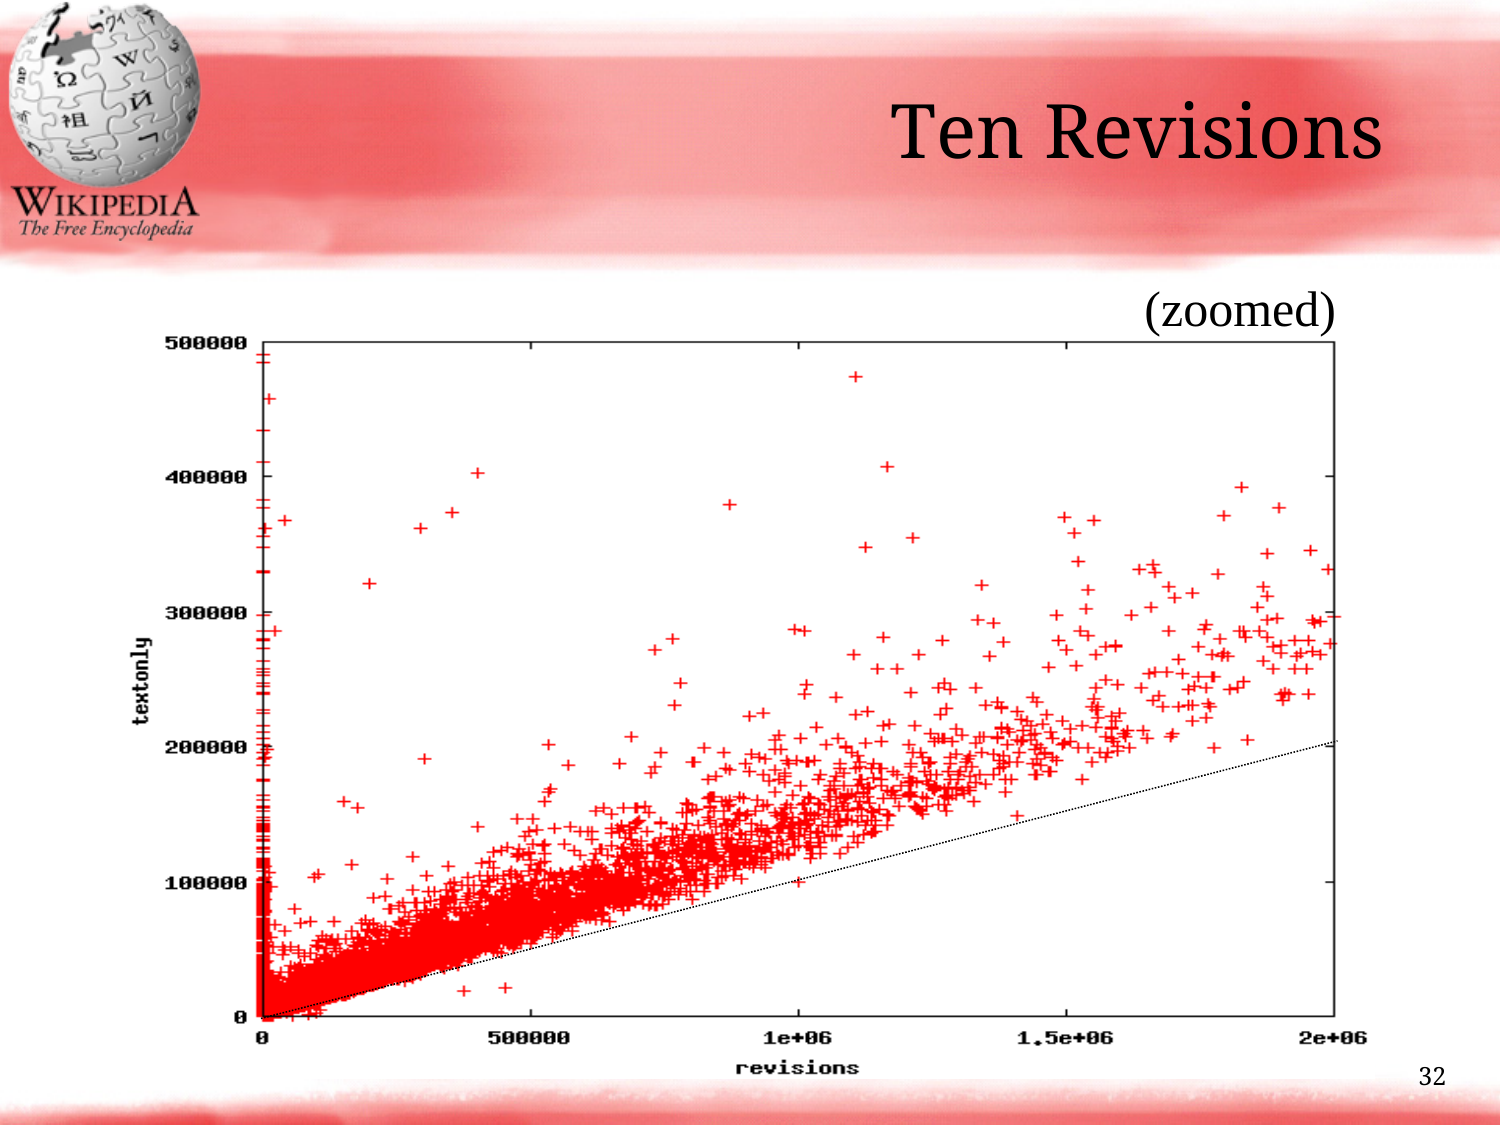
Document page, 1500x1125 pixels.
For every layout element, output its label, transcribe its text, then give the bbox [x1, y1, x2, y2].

picture [0, 0, 1500, 1125]
title Ten Revisions [112, 37, 1385, 223]
text_box (zoomed)‏ [1129, 268, 1355, 342]
